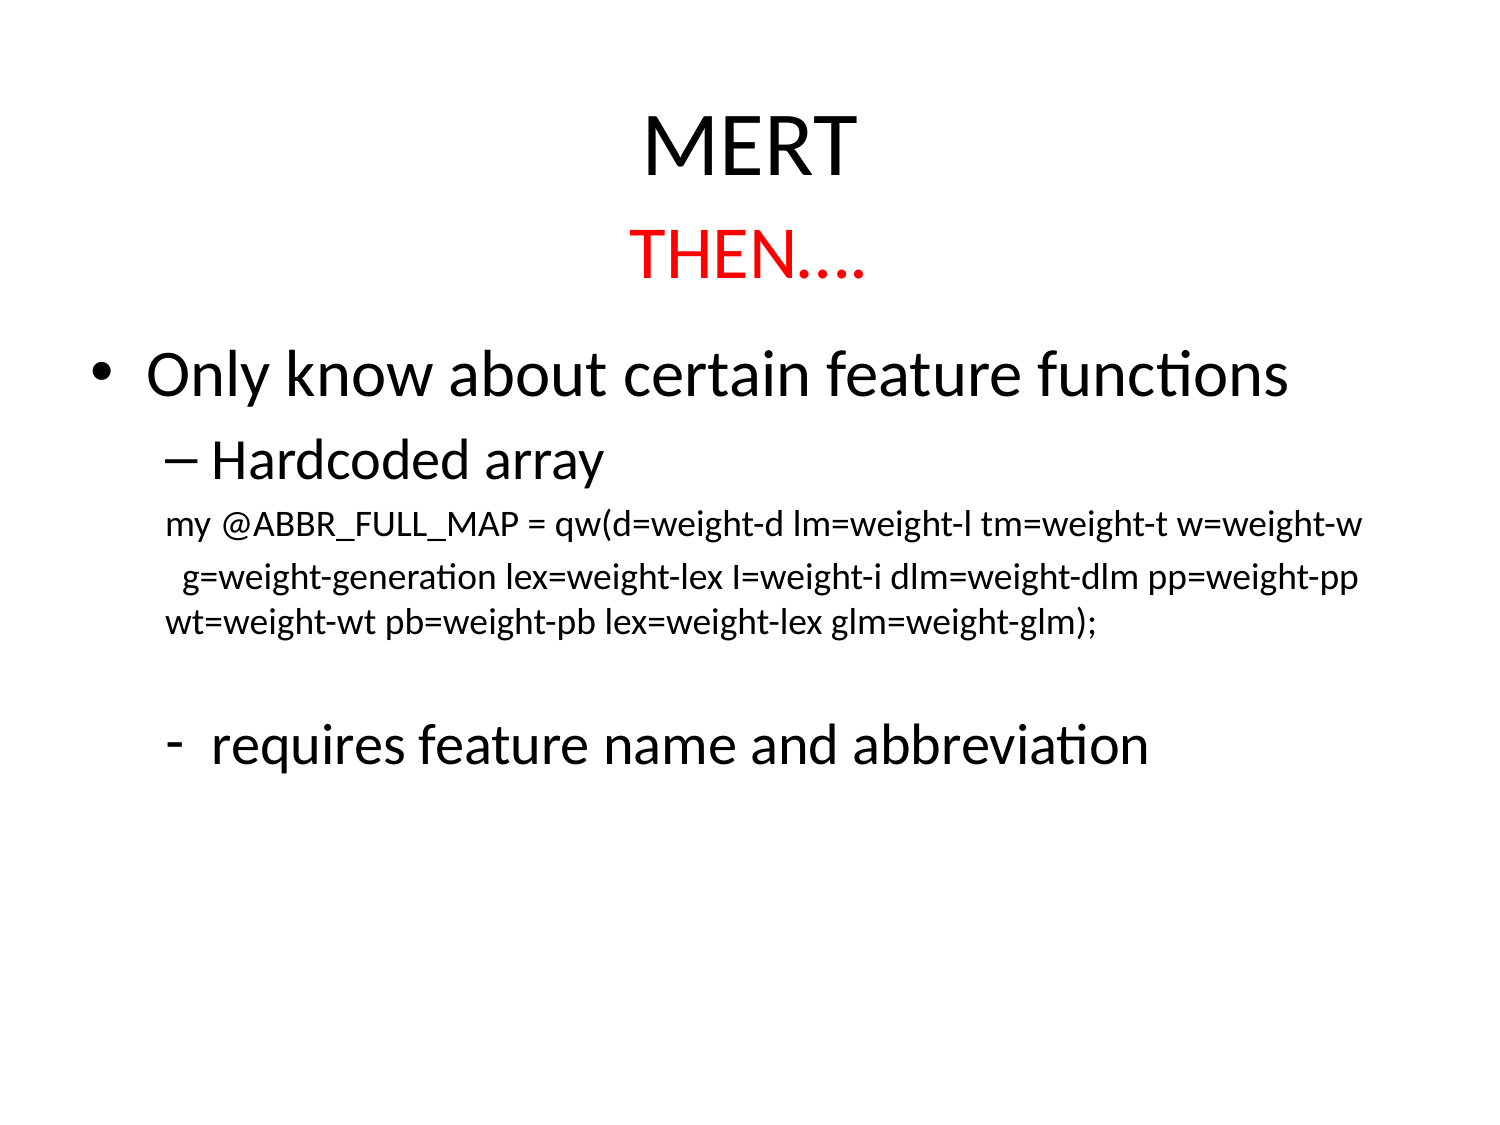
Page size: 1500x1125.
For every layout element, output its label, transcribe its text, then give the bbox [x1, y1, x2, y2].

title MERT [75, 45, 1425, 233]
list Only know about certain feature functions Hardcoded array my @ABBR_FULL_MAP = qw(d=weight-d lm=weight-l tm=weight-t w=weight-w g=weight-generation lex=weight-lex I=weight-i dlm=weight-dlm pp=weight-pp wt=weight-wt pb=weight-pb lex=weight-lex glm=weight-glm); requires feature name and abbreviation [75, 322, 1425, 1005]
text_box THEN…. [614, 195, 884, 301]
